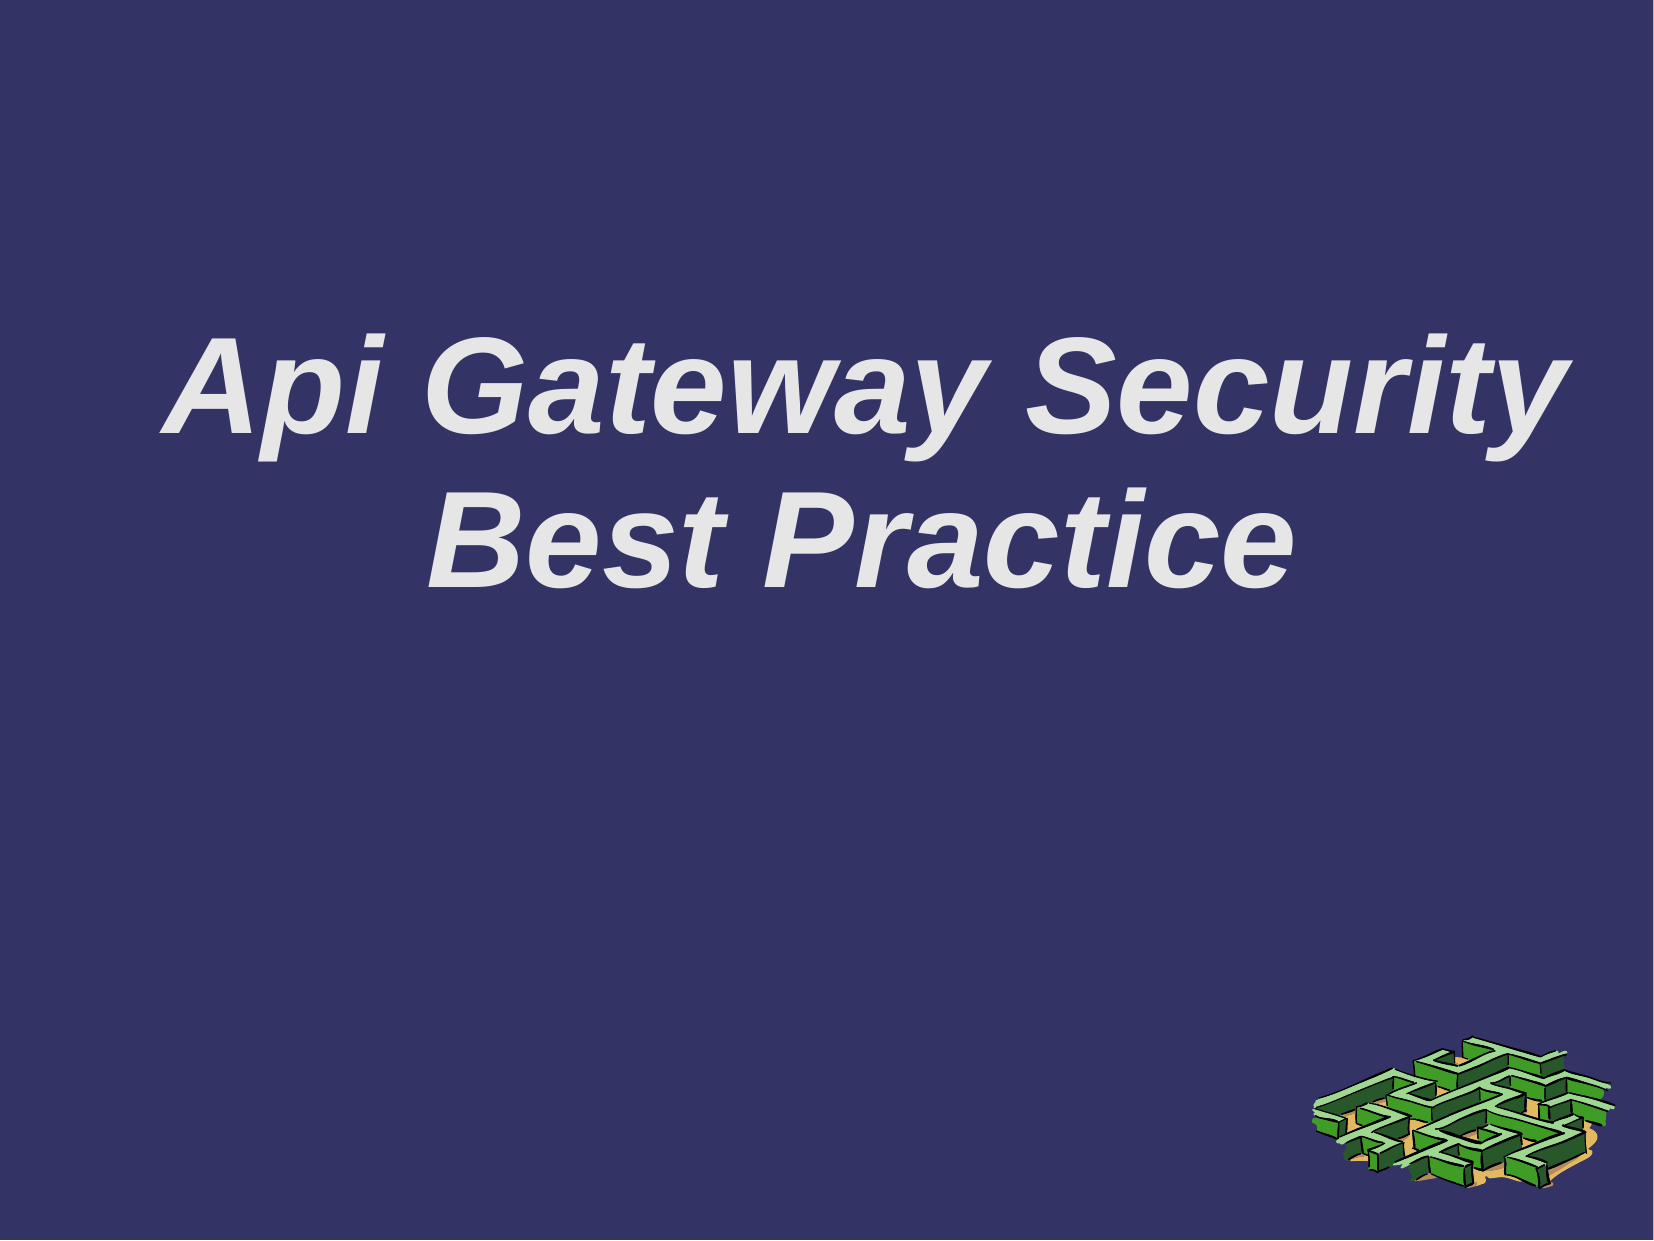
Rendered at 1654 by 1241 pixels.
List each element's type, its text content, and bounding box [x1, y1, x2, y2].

title Api Gateway Security Best Practice [88, 309, 1577, 617]
